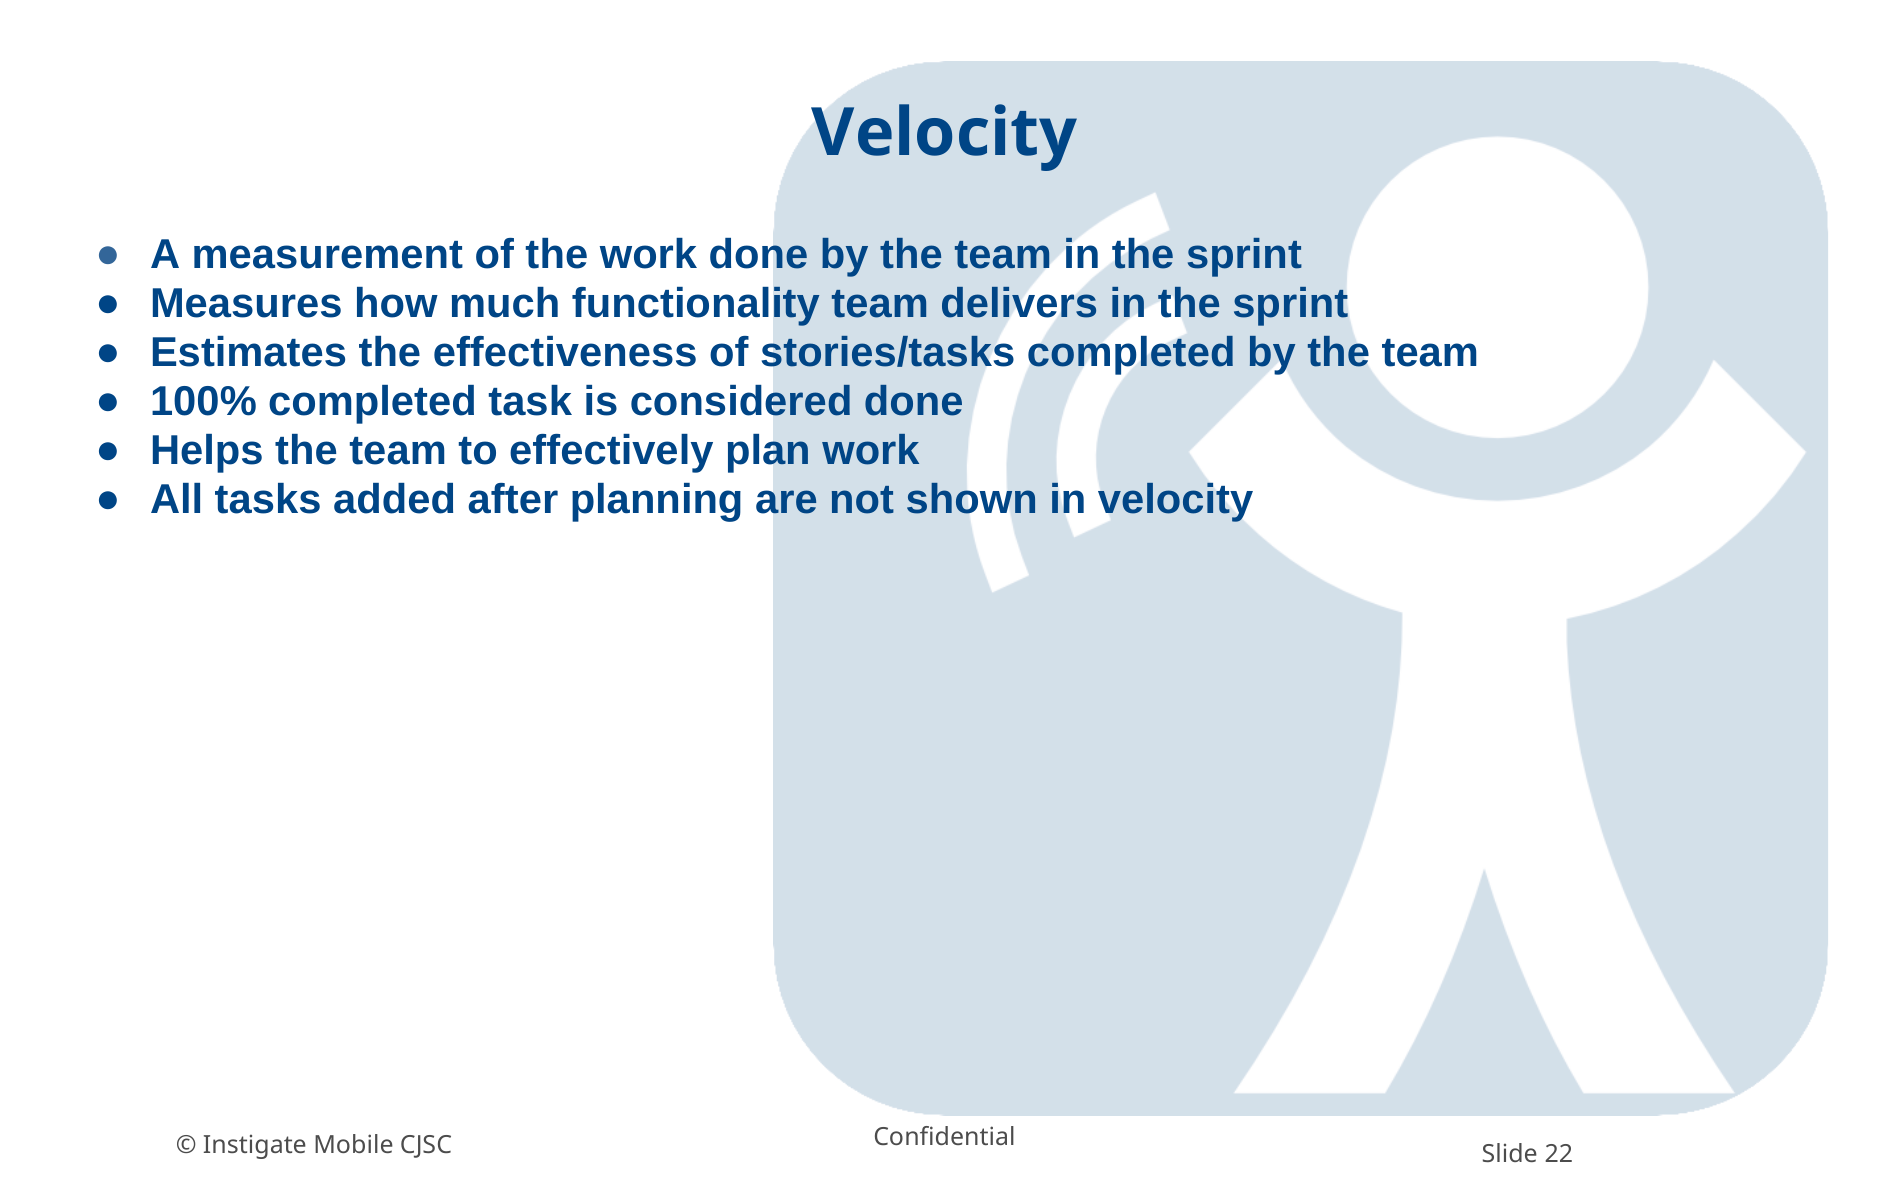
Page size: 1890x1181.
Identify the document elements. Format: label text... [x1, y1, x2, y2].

text_box Velocity [96, 47, 1794, 217]
text_box A measurement of the work done by the team in the sprint Measures how much functionality team delivers in the sprint Estimates the effectiveness of stories/tasks completed by the team 100% completed task is considered done Helps the team to effectively plan work All tasks added after planning are not shown in velocity [95, 228, 1795, 914]
text_box Confidential [646, 1128, 1243, 1172]
picture [773, 61, 1829, 1116]
